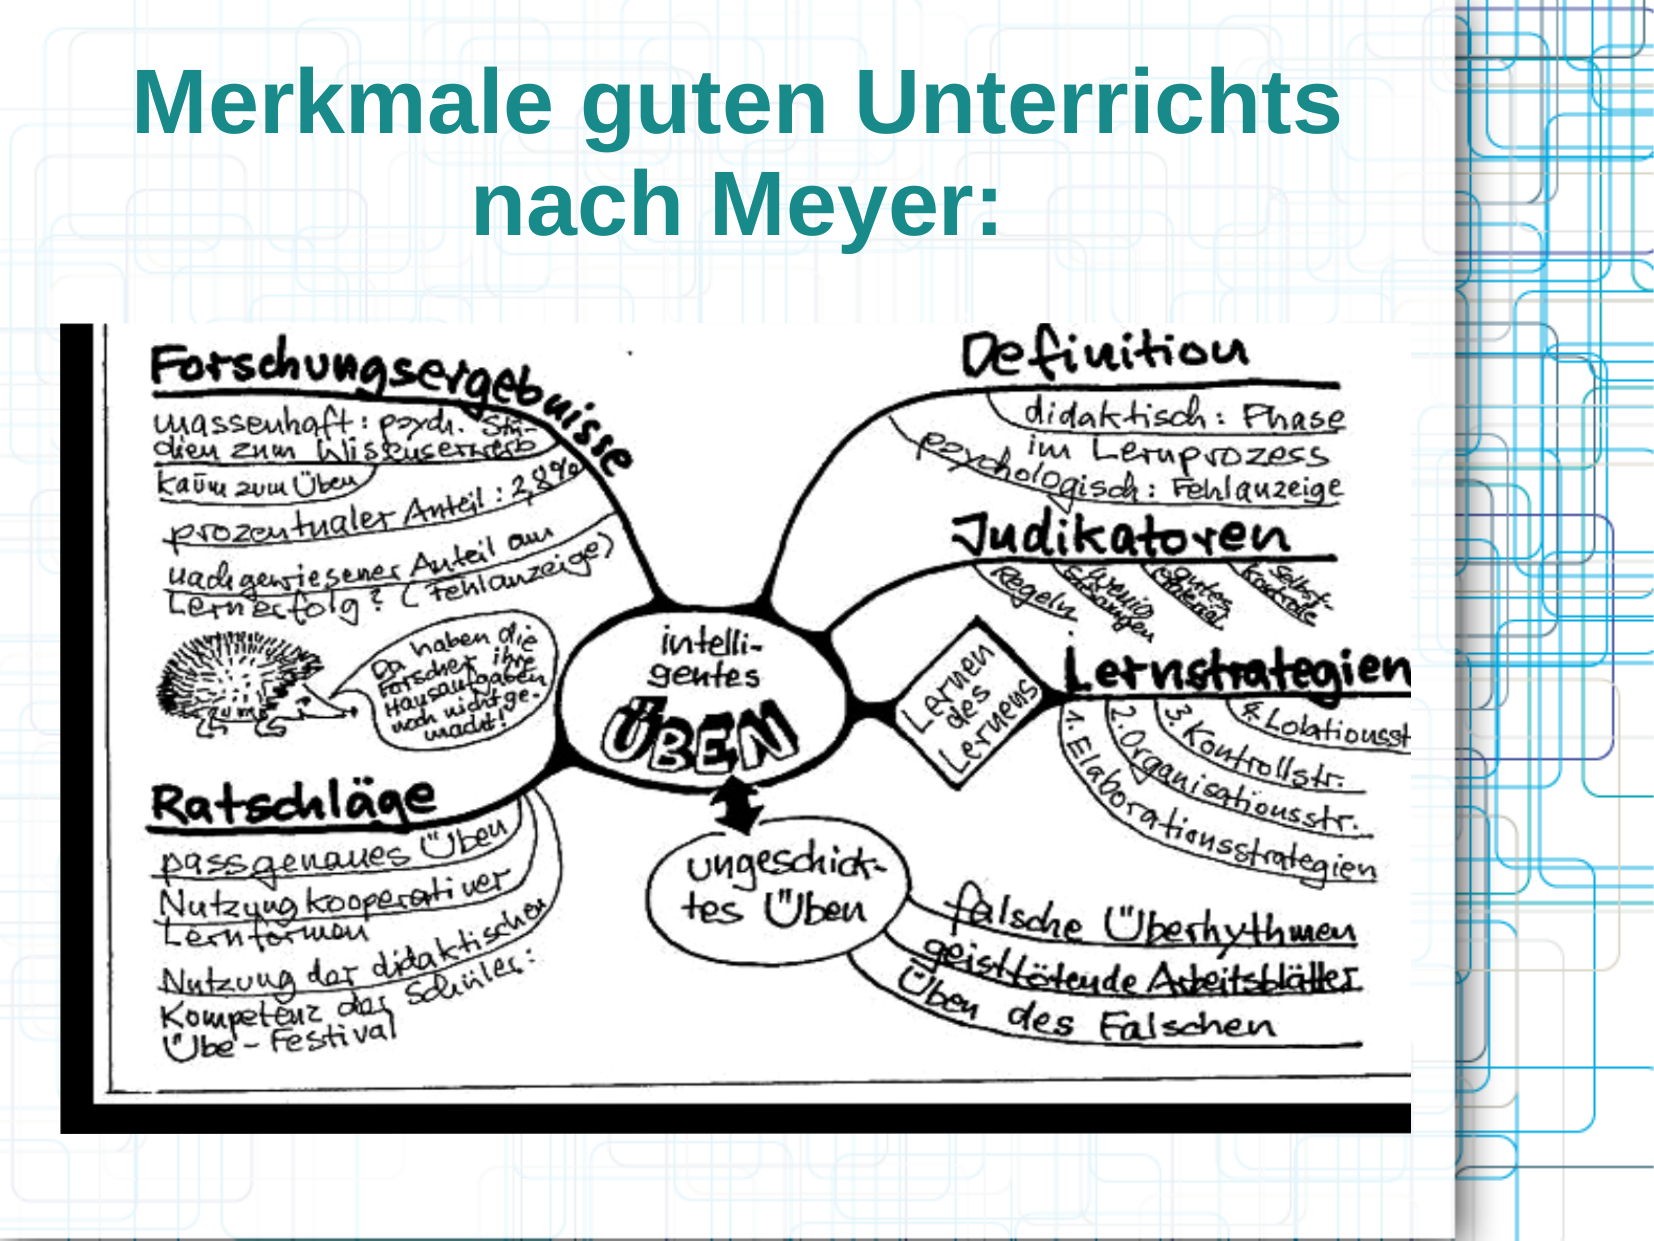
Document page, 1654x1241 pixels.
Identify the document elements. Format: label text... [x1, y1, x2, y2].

title Merkmale guten Unterrichts nach Meyer: [59, 49, 1418, 257]
picture [0, 0, 1654, 1241]
